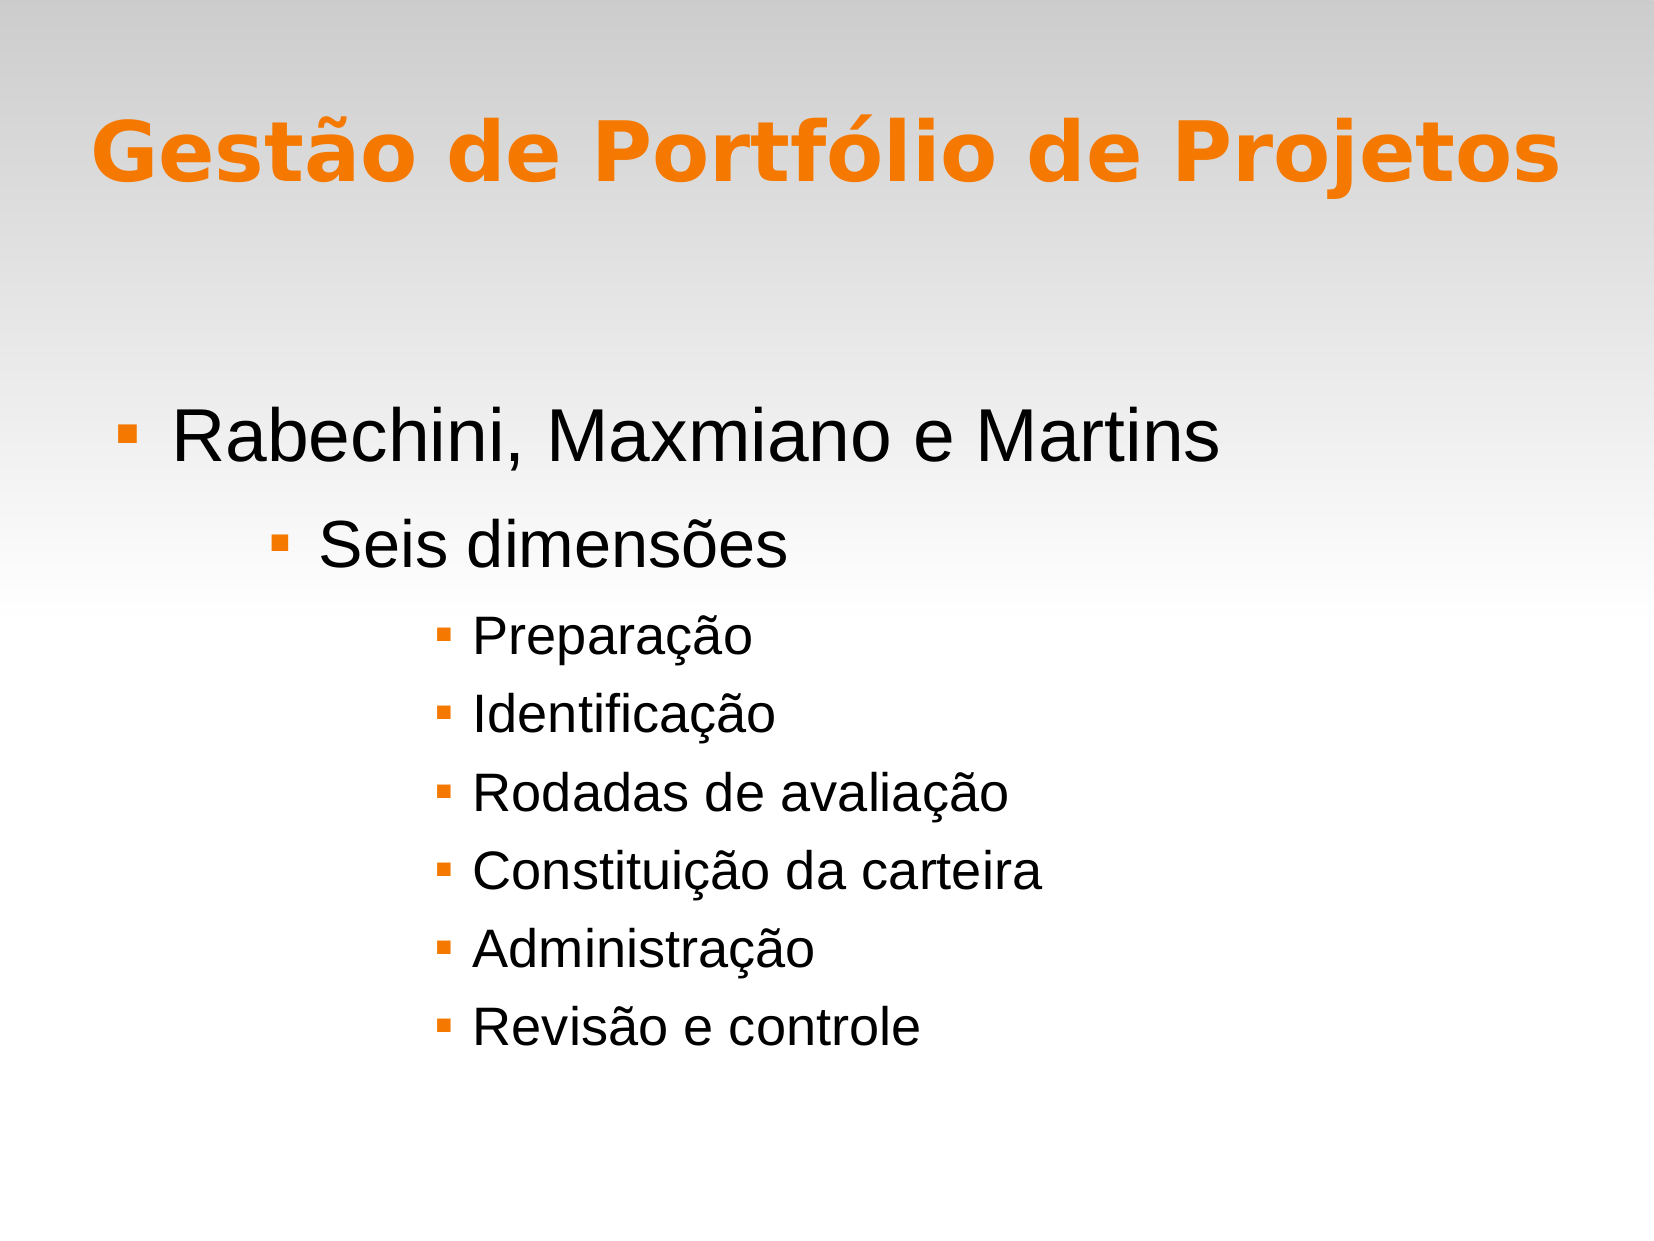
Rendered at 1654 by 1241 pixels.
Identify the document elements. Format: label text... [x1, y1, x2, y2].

list Rabechini, Maxmiano e Martins Seis dimensões Preparação Identificação Rodadas de avaliação Constituição da carteira Administração Revisão e controle [82, 290, 1571, 1094]
title Gestão de Portfólio de Projetos [82, 56, 1571, 250]
